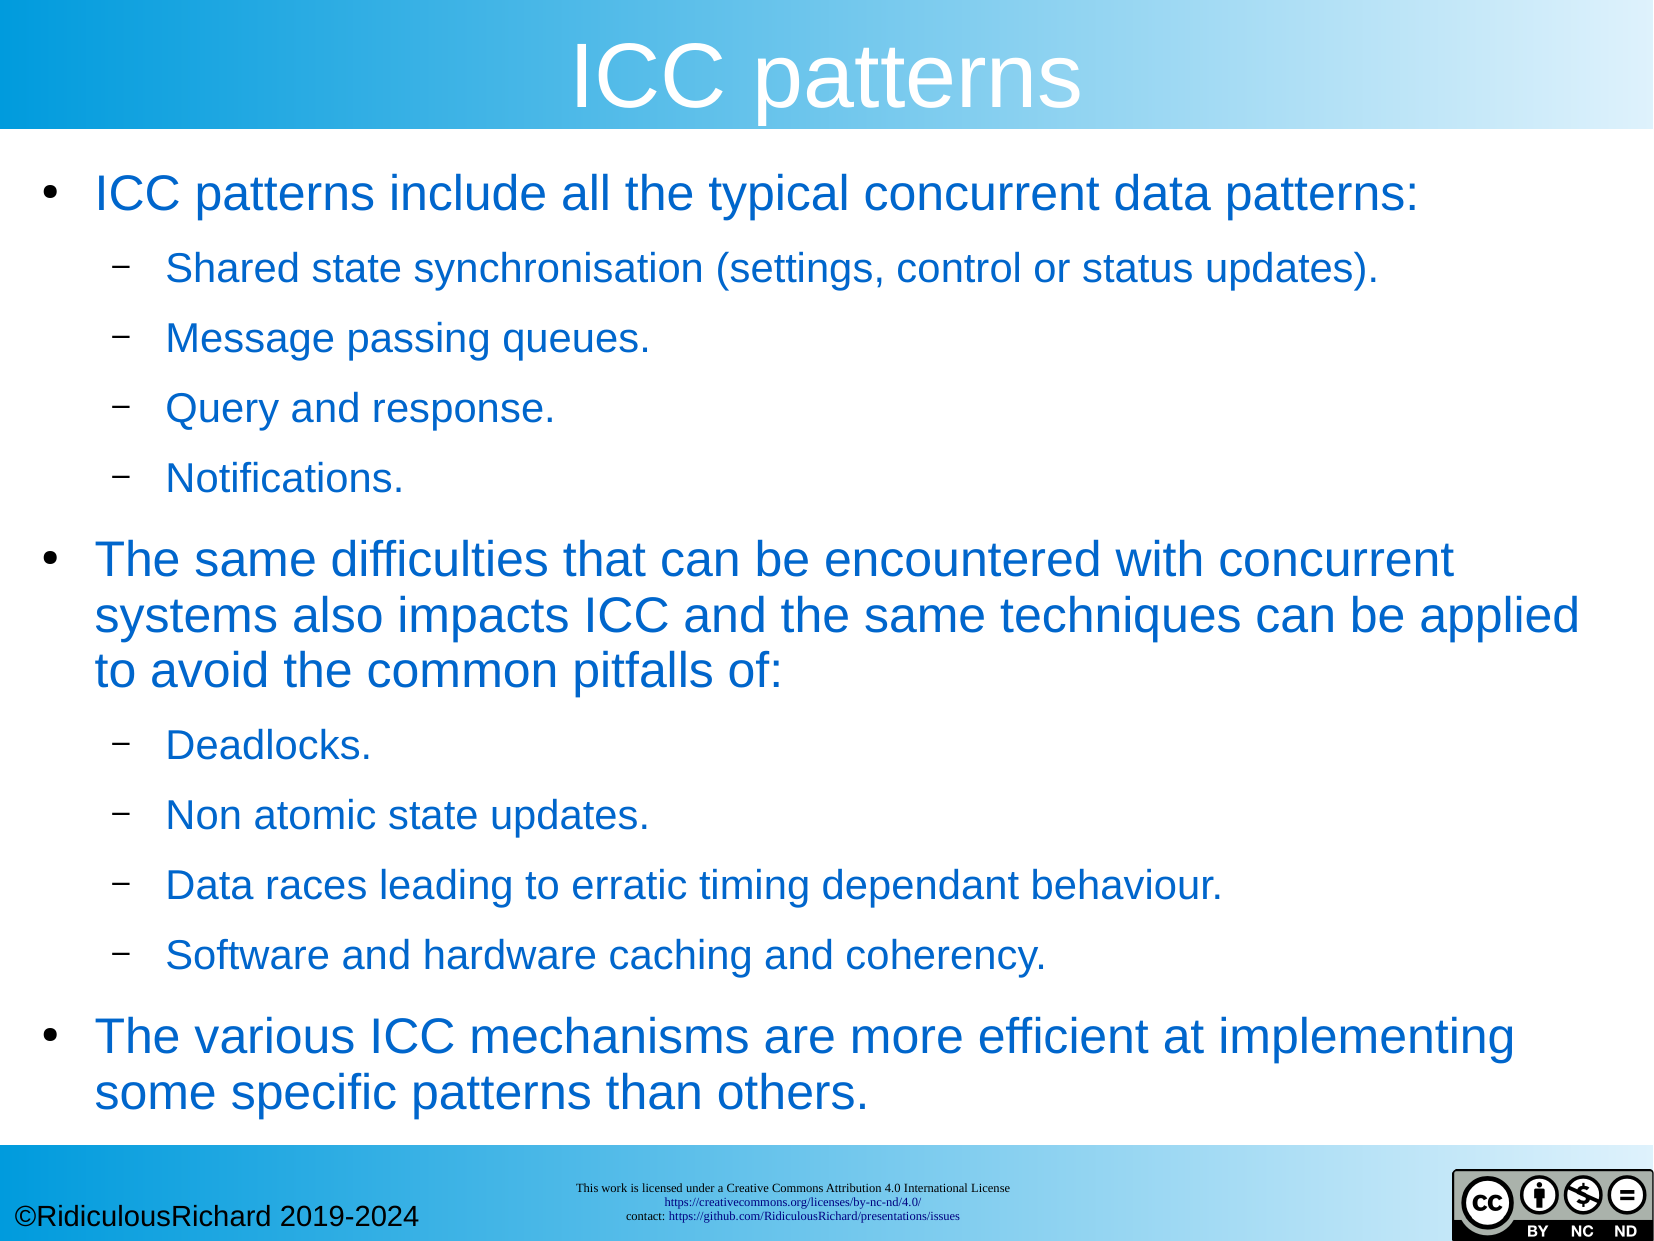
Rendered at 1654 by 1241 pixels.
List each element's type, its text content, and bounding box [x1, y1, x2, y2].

list ICC patterns include all the typical concurrent data patterns: Shared state synchronisation (settings, control or status updates). Message passing queues. Query and response. Notifications. The same difficulties that can be encountered with concurrent systems also impacts ICC and the same techniques can be applied to avoid the common pitfalls of: Deadlocks. Non atomic state updates. Data races leading to erratic timing dependant behaviour. Software and hardware caching and coherency. The various ICC mechanisms are more efficient at implementing some specific patterns than others. [23, 165, 1630, 1123]
picture [1452, 1169, 1654, 1241]
picture [138, 1146, 142, 1241]
title ICC patterns [82, 23, 1571, 129]
